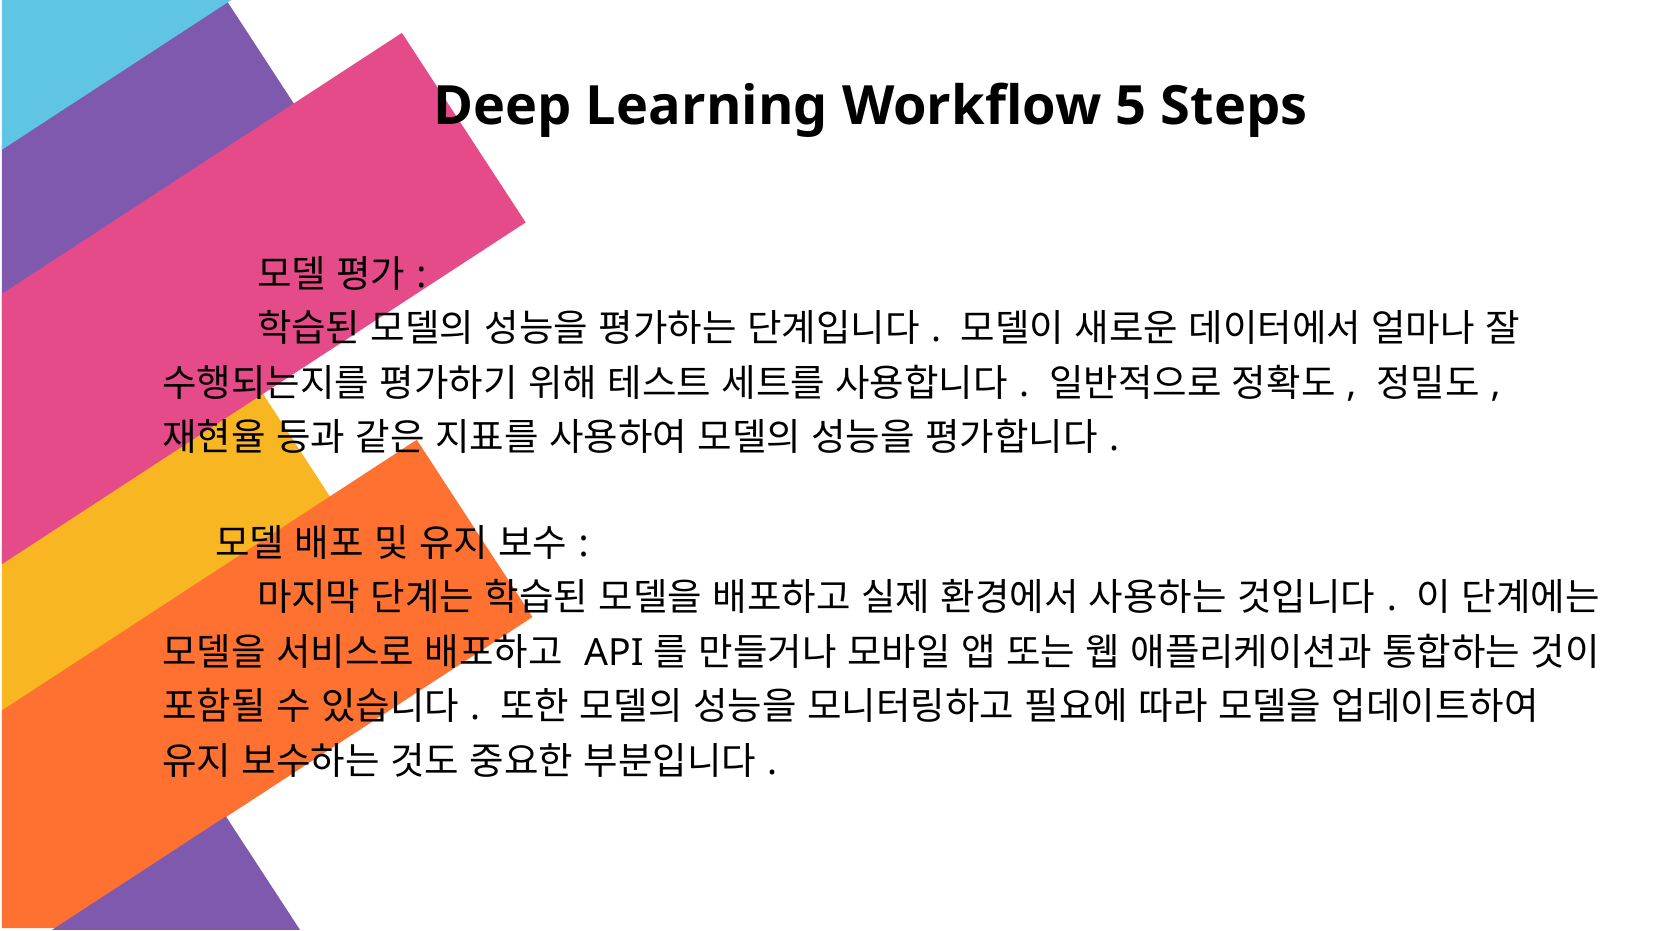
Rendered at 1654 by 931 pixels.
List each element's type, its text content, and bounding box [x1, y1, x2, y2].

text_box 모델 평가: 학습된 모델의 성능을 평가하는 단계입니다. 모델이 새로운 데이터에서 얼마나 잘 수행되는지를 평가하기 위해 테스트 세트를 사용합니다. 일반적으로 정확도, 정밀도, 재현율 등과 같은 지표를 사용하여 모델의 성능을 평가합니다. 모델 배포 및 유지 보수: 마지막 단계는 학습된 모델을 배포하고 실제 환경에서 사용하는 것입니다. 이 단계에는 모델을 서비스로 배포하고 API를 만들거나 모바일 앱 또는 웹 애플리케이션과 통합하는 것이 포함될 수 있습니다. 또한 모델의 성능을 모니터링하고 필요에 따라 모델을 업데이트하여 유지 보수하는 것도 중요한 부분입니다. [147, 236, 1625, 931]
text_box Deep Learning Workflow 5 Steps [177, 59, 1565, 137]
